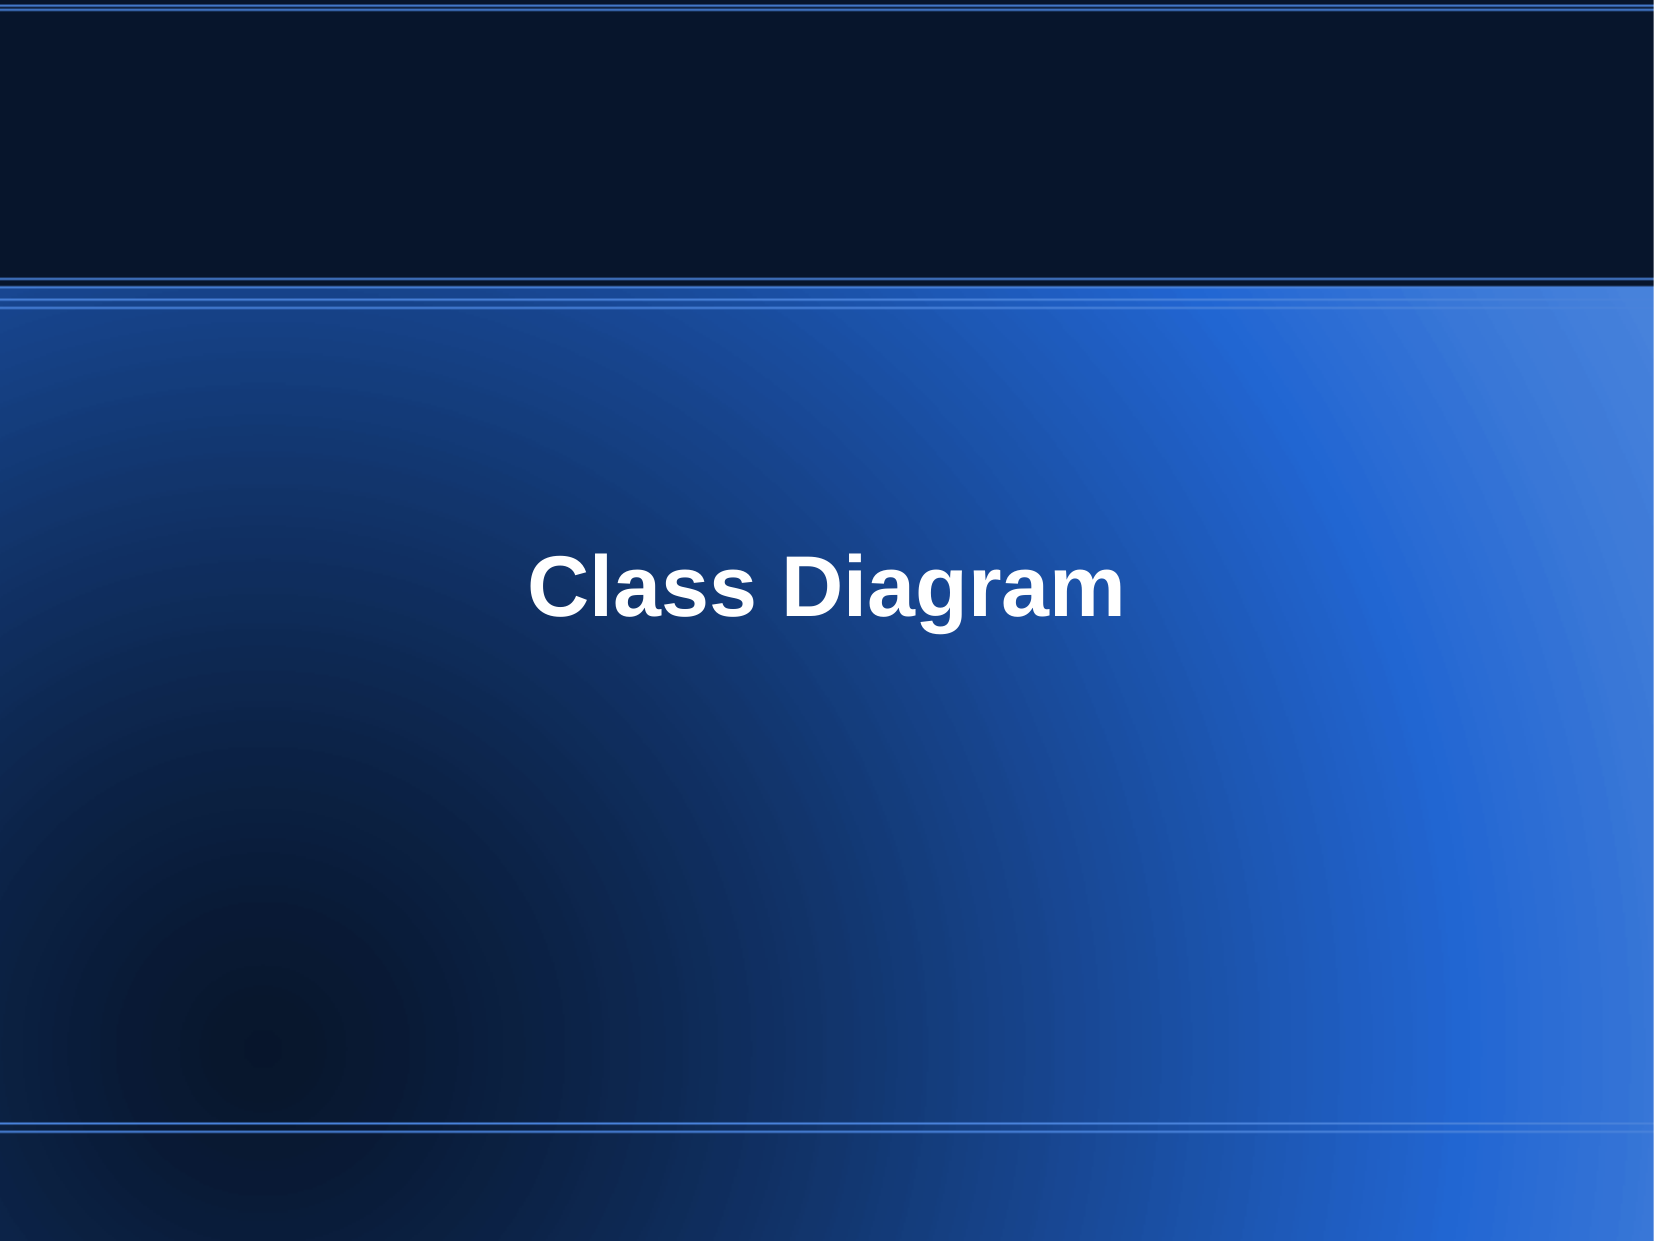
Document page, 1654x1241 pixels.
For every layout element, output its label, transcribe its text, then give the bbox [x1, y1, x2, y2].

title Class Diagram [82, 482, 1571, 691]
picture [0, 0, 1654, 1241]
